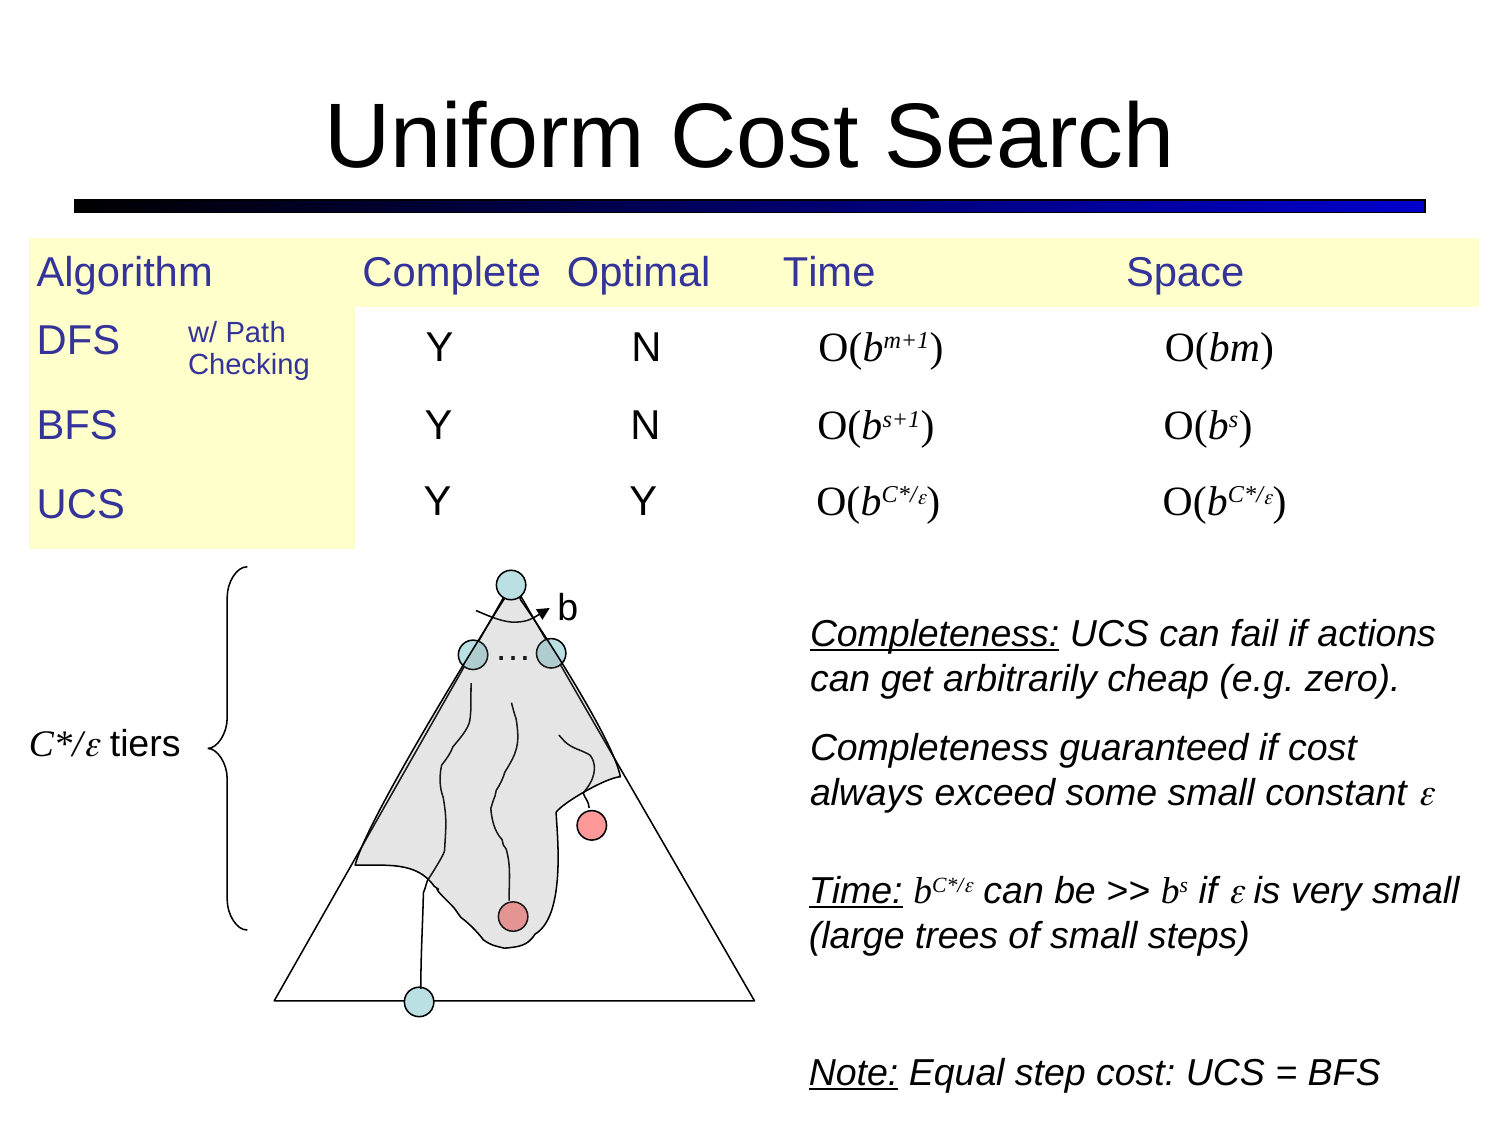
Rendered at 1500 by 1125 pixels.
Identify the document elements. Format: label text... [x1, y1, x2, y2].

table_header Space [1119, 238, 1479, 307]
text_box Completeness: UCS can fail if actions can get arbitrarily cheap (e.g. zero). Completeness guaranteed if cost always exceed some small constant  [795, 601, 1471, 821]
text_box O(bm+1) [803, 311, 1117, 378]
text_box b [542, 574, 592, 636]
table_cell DFS [29, 307, 181, 391]
text_box N [615, 390, 716, 456]
text_box O(bC*/) [801, 466, 1115, 532]
table_cell [559, 470, 776, 549]
table_header Time [776, 238, 1119, 307]
table_cell BFS [29, 391, 181, 470]
table_header Complete [355, 238, 559, 307]
table_cell UCS [29, 470, 181, 549]
table_cell [776, 470, 1119, 549]
text_box Y [408, 466, 509, 532]
text_box Y [409, 390, 510, 456]
text_box [577, 810, 607, 841]
table_cell [355, 470, 559, 549]
text_box O(bm) [1149, 311, 1376, 378]
text_box [404, 987, 434, 1017]
text_box … [479, 615, 491, 637]
table_cell [1119, 307, 1479, 391]
table_header Optimal [559, 238, 776, 307]
table_cell [355, 391, 559, 470]
text_box Y [614, 466, 715, 532]
table_header Algorithm [29, 238, 355, 307]
table_cell [776, 391, 1119, 470]
text_box O(bs) [1148, 390, 1375, 456]
text_box Uniform Cost Search [75, 37, 1426, 225]
text_box [355, 570, 621, 949]
text_box O(bC*/) [1147, 466, 1373, 532]
text_box N [616, 311, 717, 378]
table_cell [1119, 470, 1479, 549]
table_cell w/ Path Checking [181, 307, 355, 391]
text_box Y [410, 311, 511, 378]
table_cell [776, 307, 1119, 391]
table_cell [181, 470, 355, 549]
table_cell [355, 307, 559, 391]
text_box Time: bC*/ can be >> bs if  is very small (large trees of small steps) Note: Equal step cost: UCS = BFS [794, 858, 1500, 1102]
table_cell [1119, 391, 1479, 470]
table_cell [559, 307, 776, 391]
text_box O(bs+1) [802, 390, 1116, 456]
text_box C*/ tiers [13, 711, 201, 772]
table_cell [559, 391, 776, 470]
table_cell [181, 391, 355, 470]
